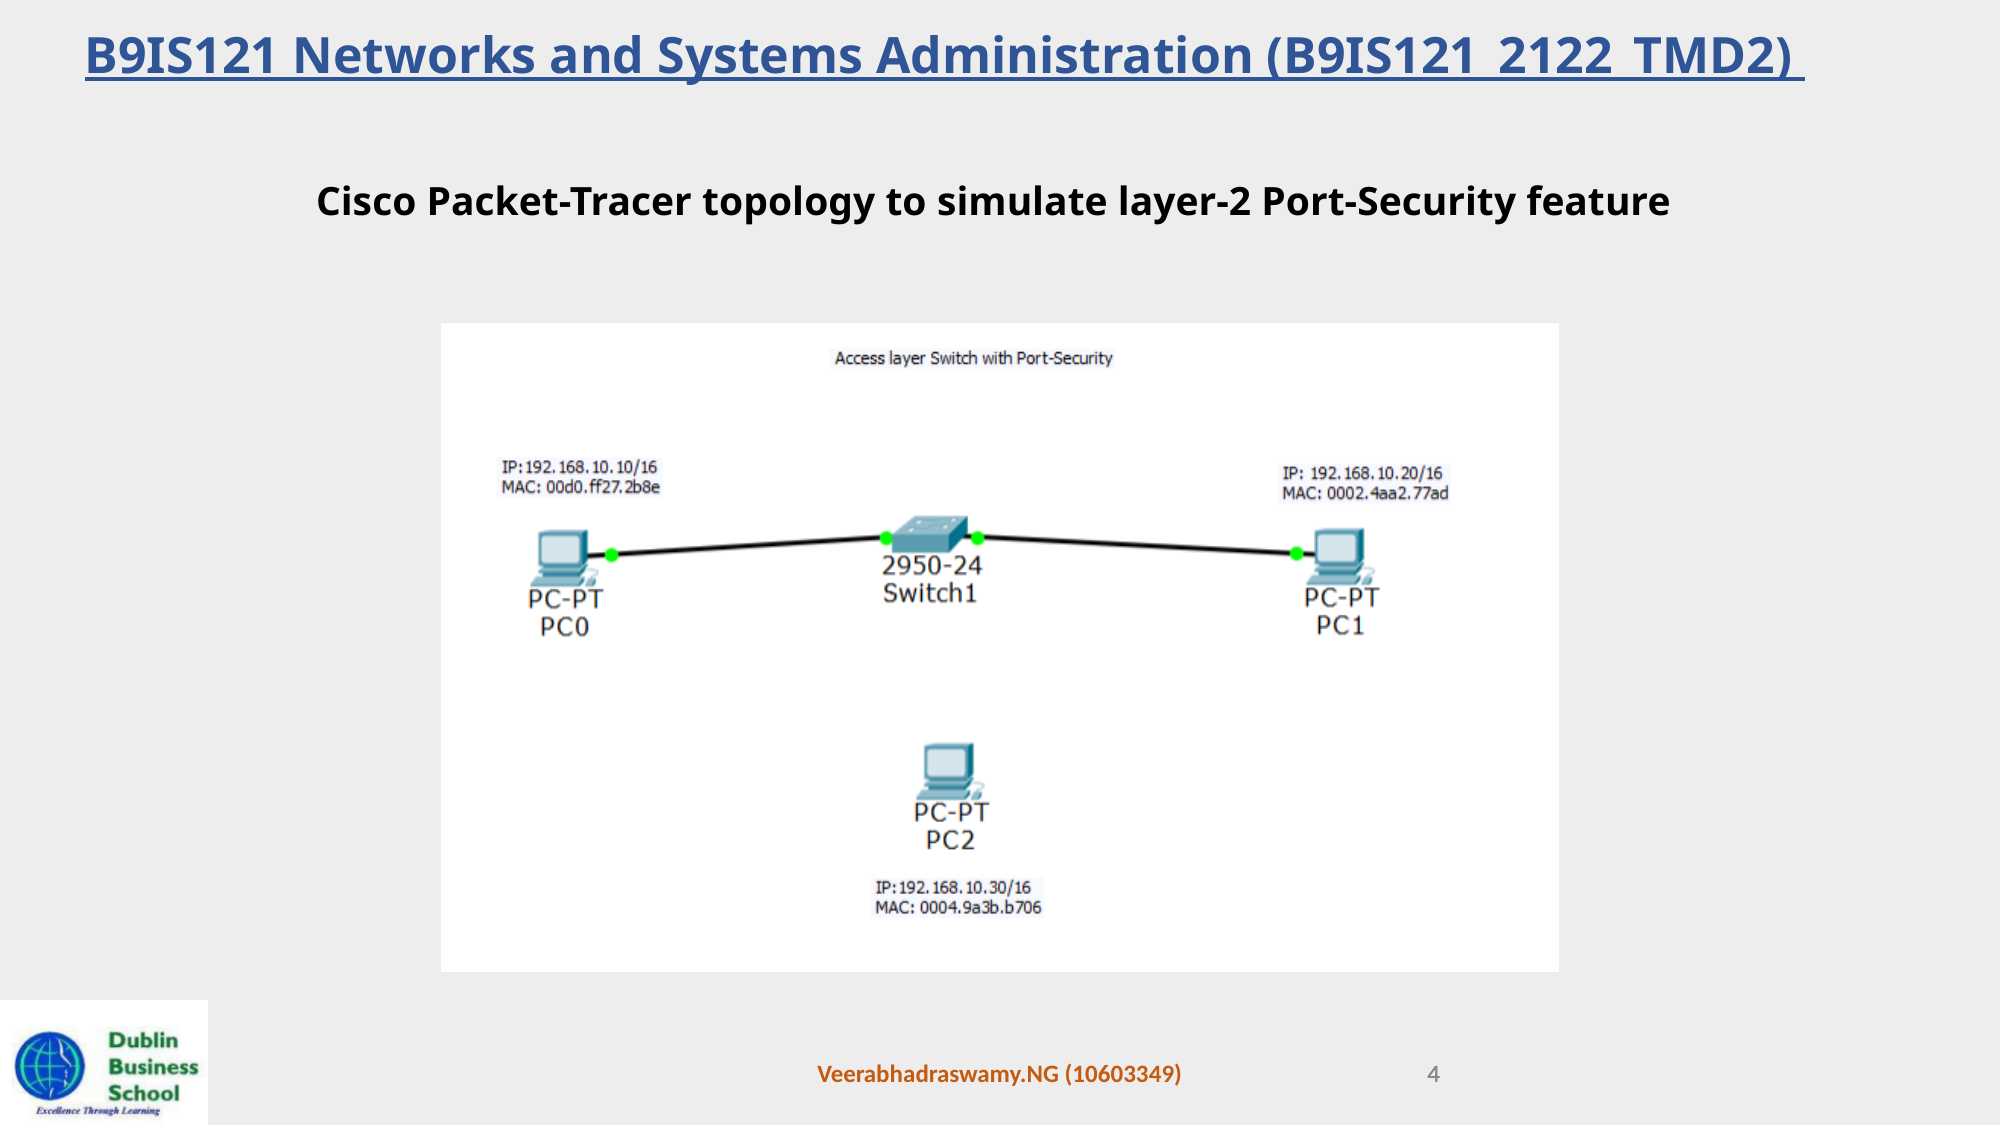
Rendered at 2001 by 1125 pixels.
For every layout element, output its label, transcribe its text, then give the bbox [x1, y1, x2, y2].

title Cisco Packet-Tracer topology to simulate layer-2 Port-Security feature [301, 153, 1699, 252]
text_box Veerabhadraswamy.NG (10603349) [662, 1042, 1338, 1103]
picture [0, 1000, 208, 1125]
picture [441, 323, 1559, 972]
text_box B9IS121 Networks and Systems Administration (B9IS121_2122_TMD2) [69, 8, 2000, 106]
text_box [1412, 1042, 1863, 1103]
